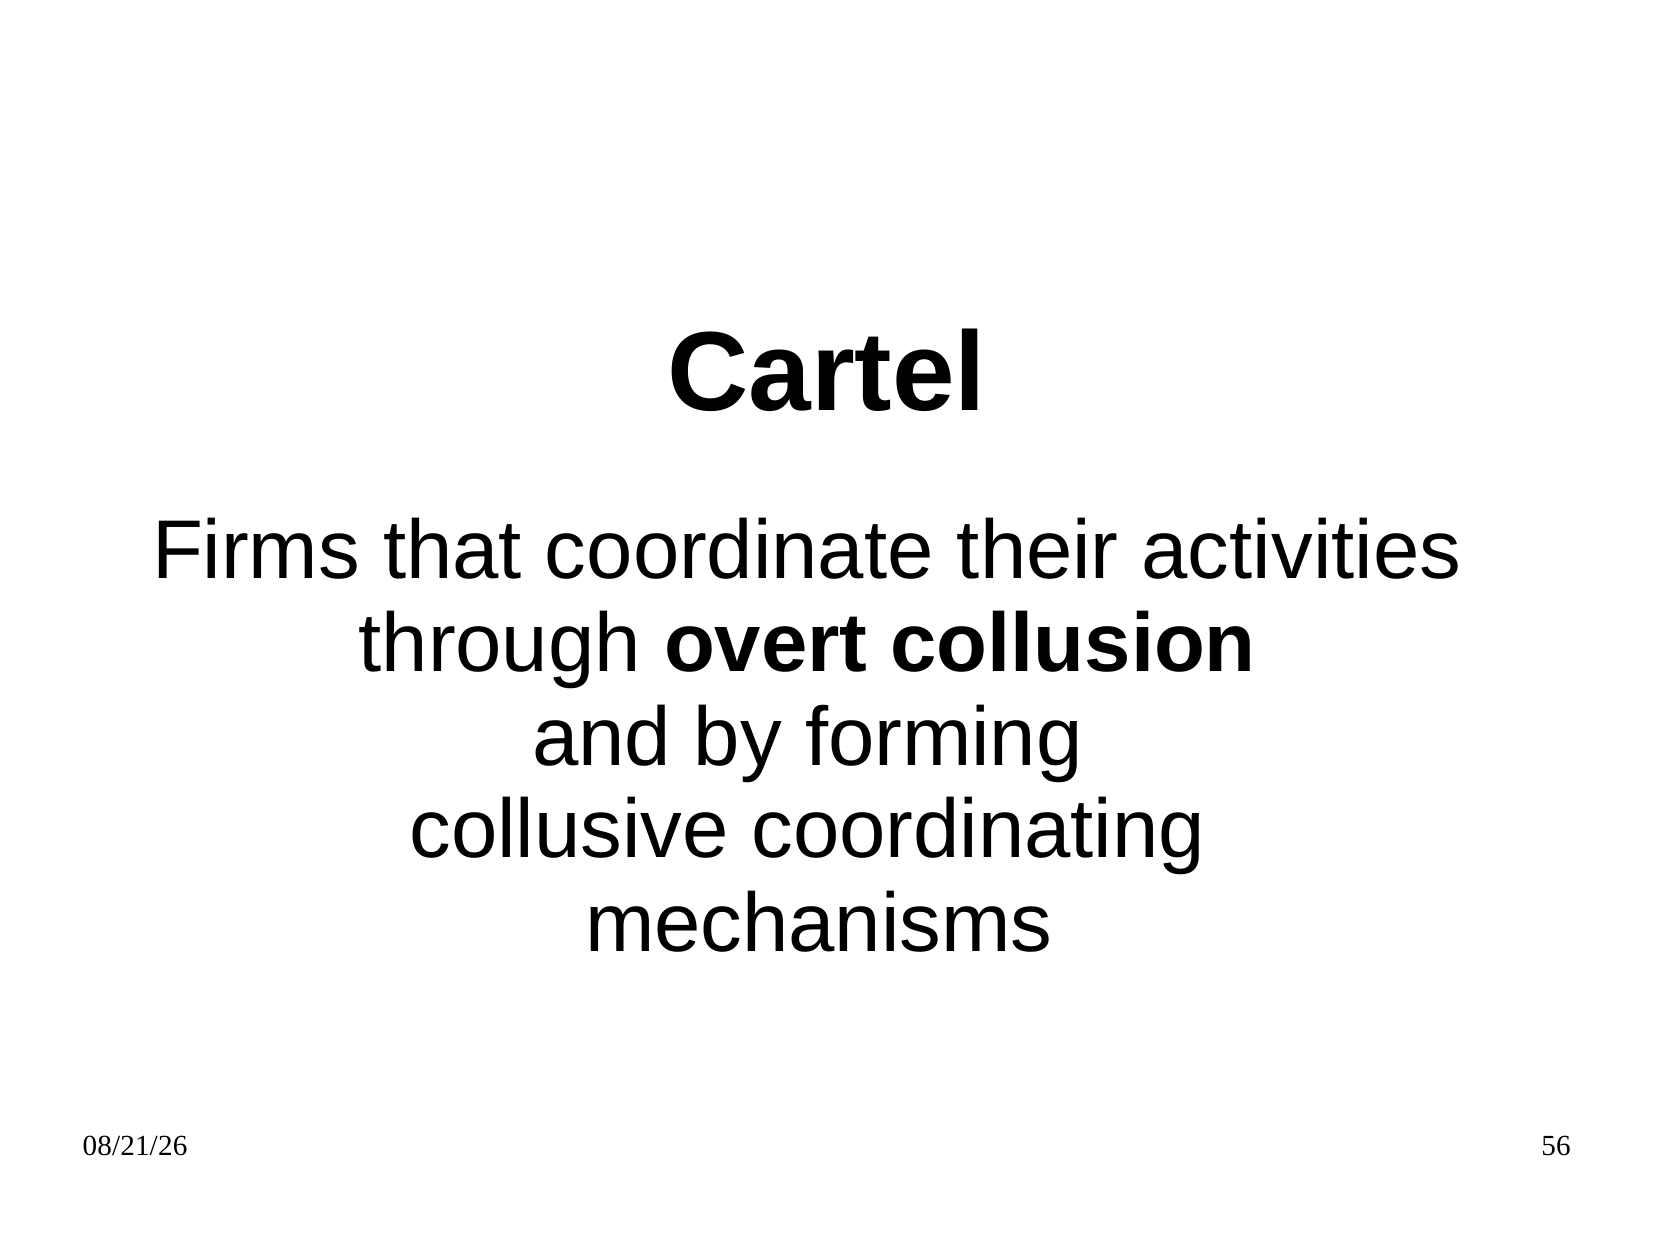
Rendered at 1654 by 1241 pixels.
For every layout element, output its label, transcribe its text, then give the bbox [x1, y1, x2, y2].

title Cartel [82, 267, 1571, 476]
subtitle Firms that coordinate their activities through overt collusion and by forming collusive coordinating mechanisms [75, 503, 1564, 969]
